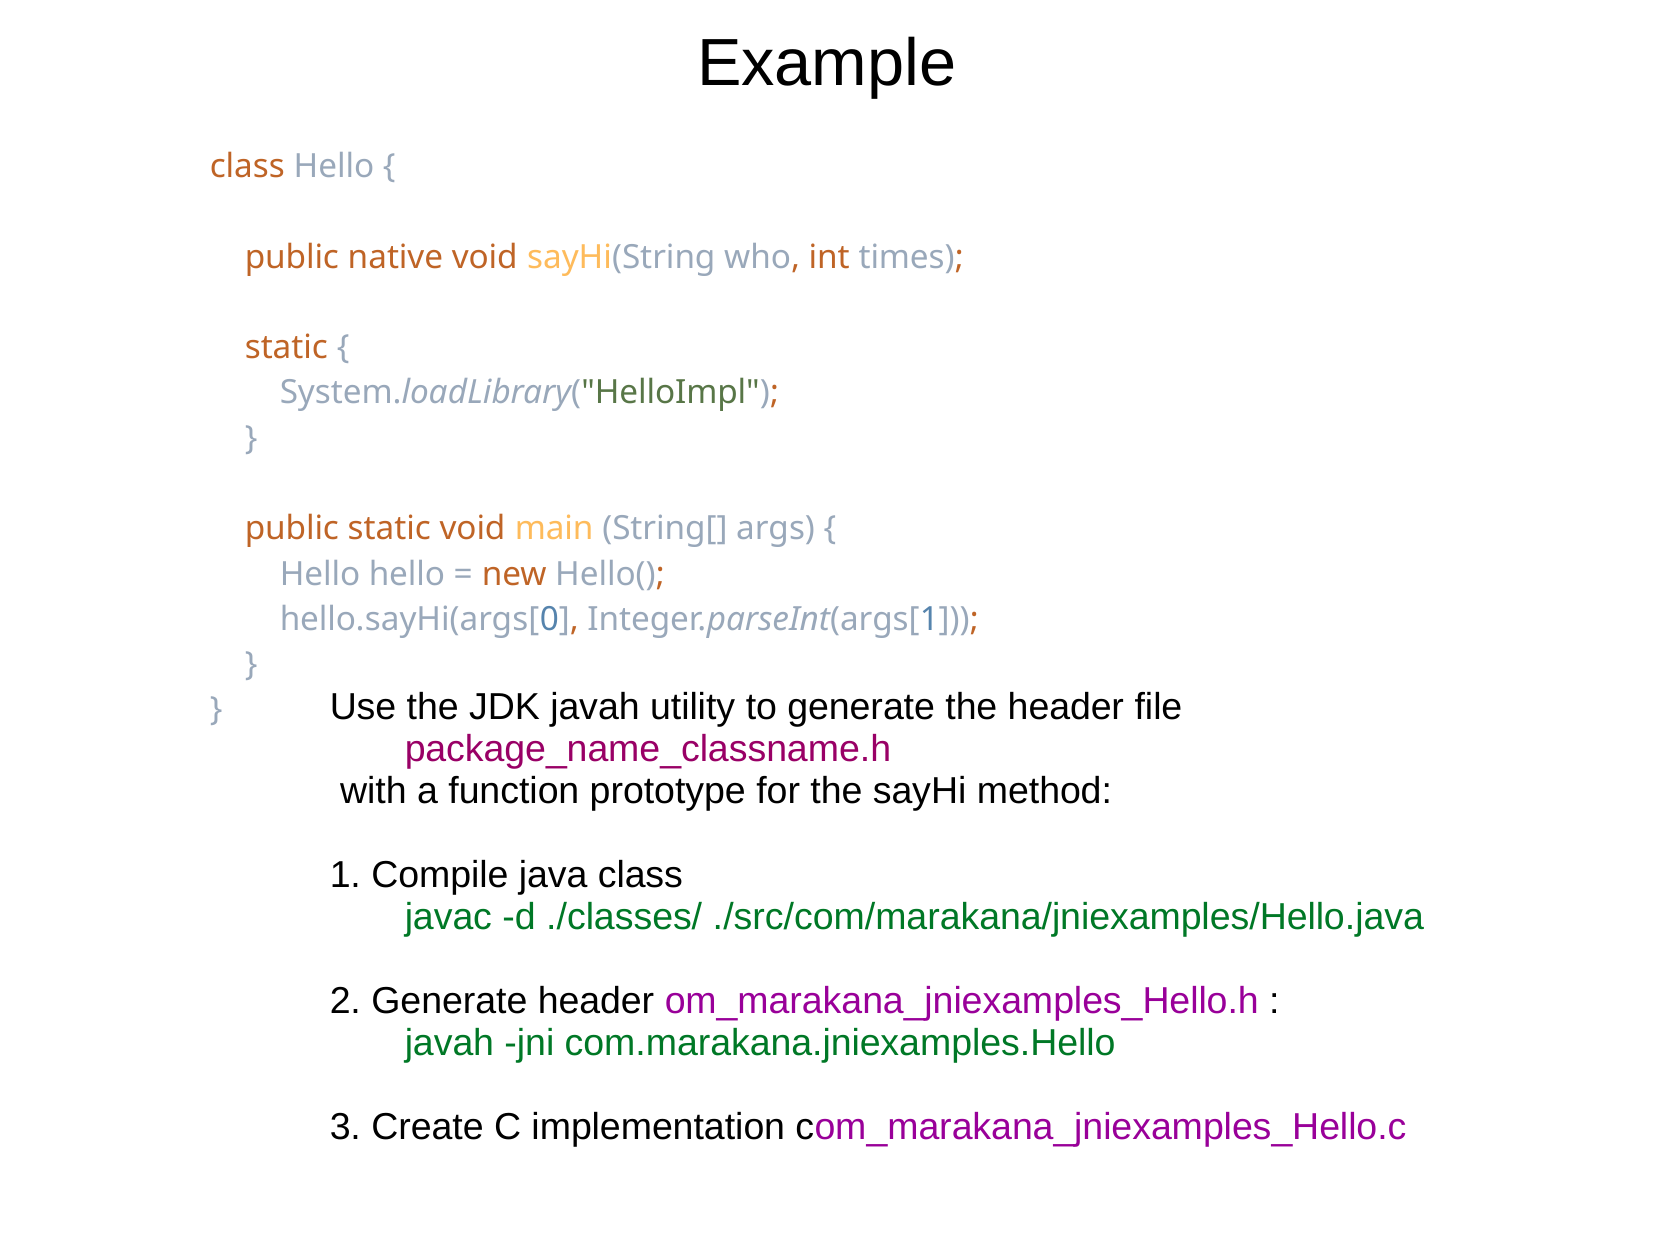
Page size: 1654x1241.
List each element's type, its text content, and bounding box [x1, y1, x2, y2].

title Example [82, 19, 1571, 106]
text_box Use the JDK javah utility to generate the header file package_name_classname.h with a function prototype for the sayHi method: 1. Compile java class javac -d ./classes/ ./src/com/marakana/jniexamples/Hello.java 2. Generate header om_marakana_jniexamples_Hello.h : javah -jni com.marakana.jniexamples.Hello 3. Create C implementation com_marakana_jniexamples_Hello.c [315, 678, 1452, 1156]
text_box class Hello { public native void sayHi(String who, int times); static { System.loadLibrary("HelloImpl"); } public static void main (String[] args) { Hello hello = new Hello(); hello.sayHi(args[0], Integer.parseInt(args[1])); } } [195, 135, 1348, 654]
